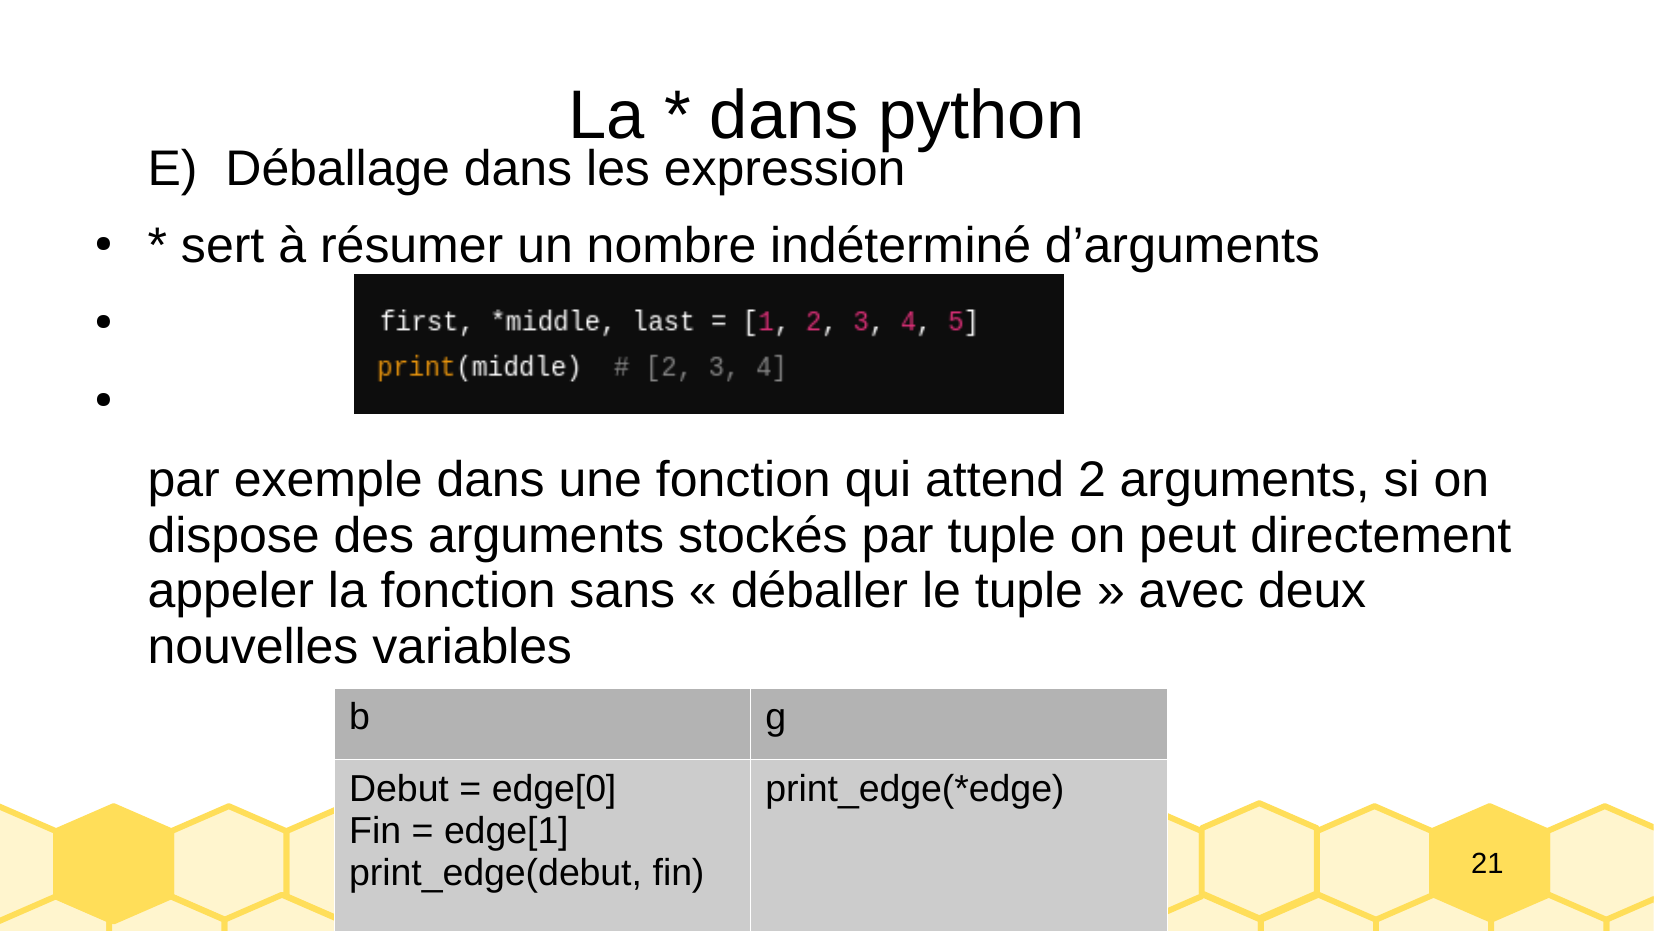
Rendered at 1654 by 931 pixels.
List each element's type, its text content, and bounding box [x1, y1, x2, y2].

list E) Déballage dans les expression * sert à résumer un nombre indéterminé d’arguments par exemple dans une fonction qui attend 2 arguments, si on dispose des arguments stockés par tuple on peut directement appeler la fonction sans « déballer le tuple » avec deux nouvelles variables [76, 139, 1565, 680]
title La * dans python [82, 37, 1571, 193]
table_header g [751, 689, 1167, 759]
table_header b [335, 689, 750, 759]
picture [354, 274, 1064, 414]
table_cell Debut = edge[0] Fin = edge[1] print_edge(debut, fin) [335, 760, 750, 931]
table_cell print_edge(*edge) [751, 760, 1167, 931]
